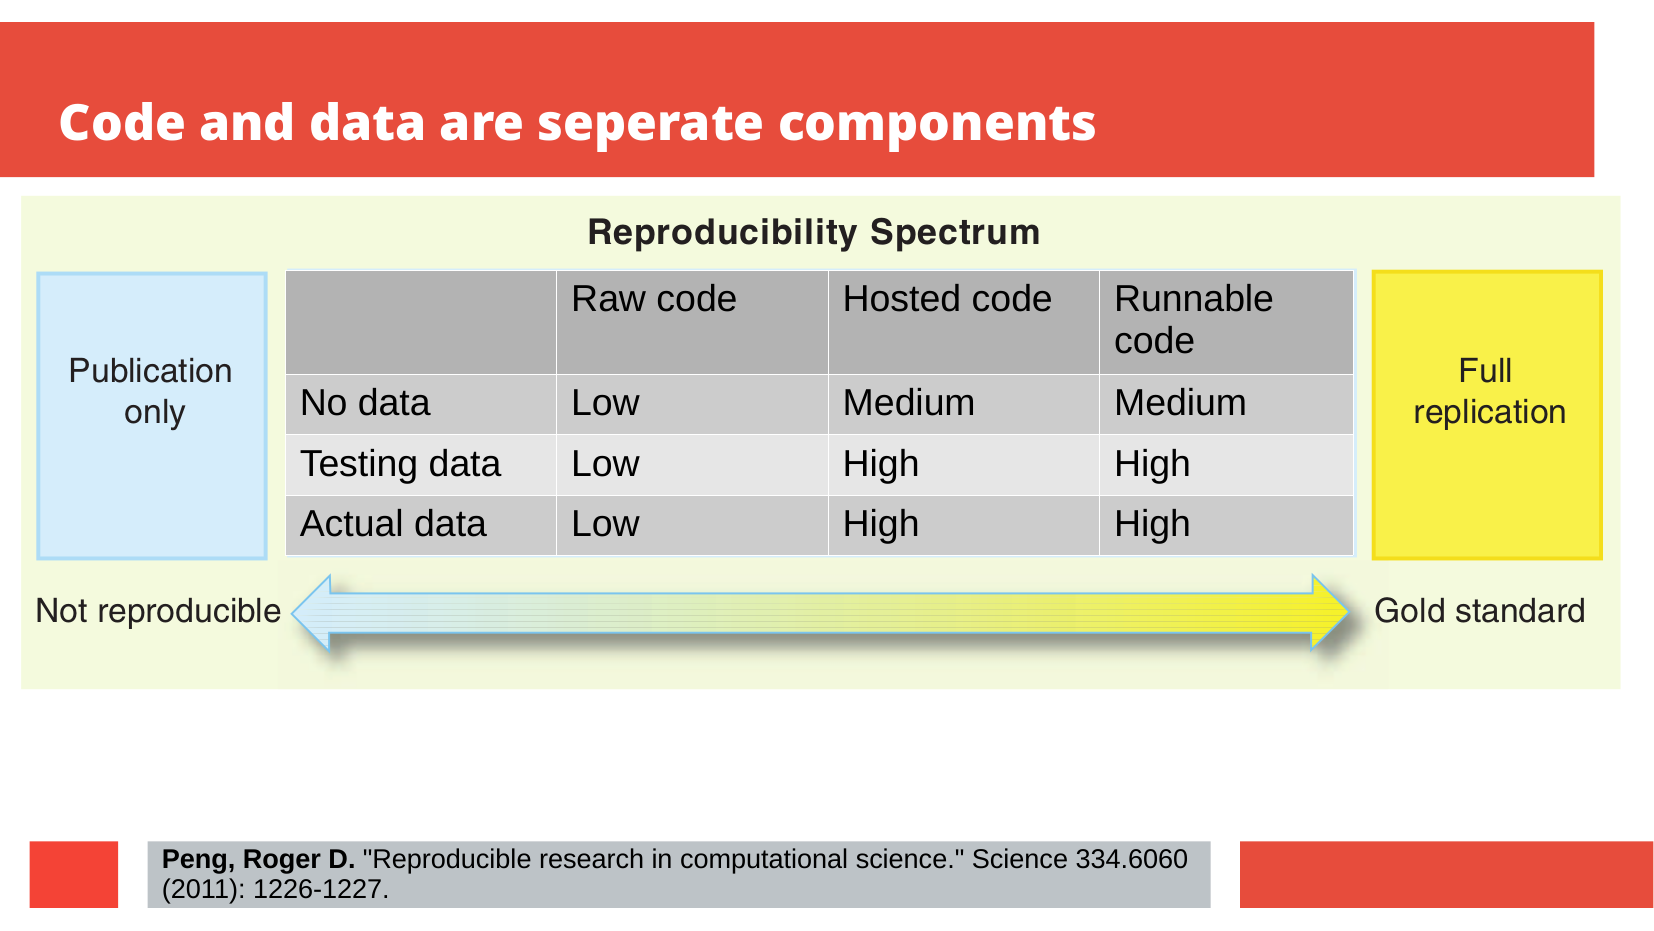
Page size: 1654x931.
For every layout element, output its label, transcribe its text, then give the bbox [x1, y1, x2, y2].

table_cell Low [557, 496, 828, 555]
table_header [286, 271, 556, 374]
table_header Raw code [557, 271, 828, 374]
table_cell Low [557, 435, 828, 495]
text_box Peng, Roger D. "Reproducible research in computational science." Science 334.6060 (2011): 1226-1227. [147, 836, 1216, 912]
table_header Hosted code [829, 271, 1099, 374]
table_cell No data [286, 375, 556, 434]
table_cell Testing data [286, 435, 556, 495]
table_cell High [1100, 496, 1353, 555]
table_cell Low [557, 375, 828, 434]
table_cell High [829, 496, 1099, 555]
table_header Runnable code [1100, 271, 1353, 374]
table_cell High [1100, 435, 1353, 495]
table_cell Actual data [286, 496, 556, 555]
table_cell High [829, 435, 1099, 495]
table_cell Medium [1100, 375, 1353, 434]
title Code and data are seperate components [59, 44, 1595, 156]
table_cell Medium [829, 375, 1099, 434]
picture [21, 195, 1621, 691]
